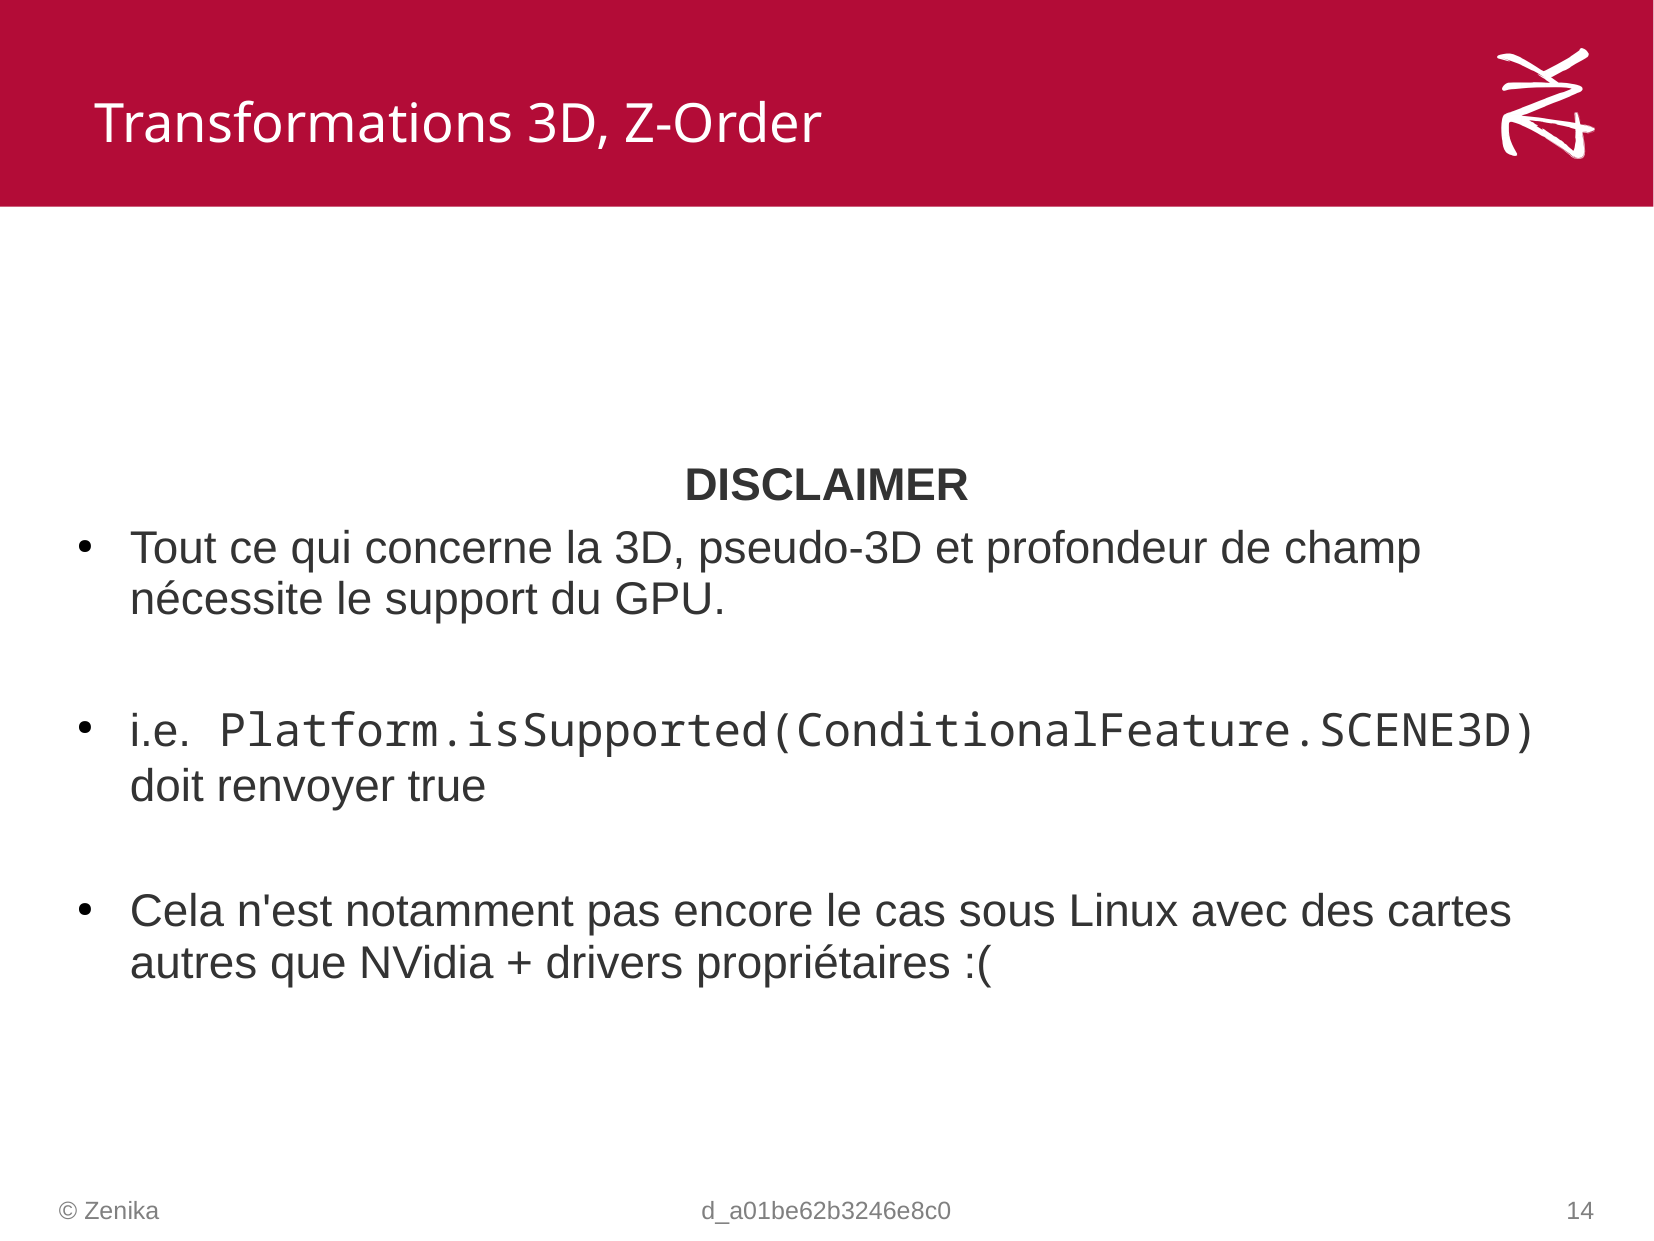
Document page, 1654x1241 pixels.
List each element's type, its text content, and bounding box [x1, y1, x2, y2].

list DISCLAIMER Tout ce qui concerne la 3D, pseudo-3D et profondeur de champ nécessite le support du GPU. i.e. Platform.isSupported(ConditionalFeature.SCENE3D) doit renvoyer true Cela n'est notamment pas encore le cas sous Linux avec des cartes autres que NVidia + drivers propriétaires :( [59, 265, 1595, 1182]
title Transformations 3D, Z-Order [59, 29, 1595, 178]
text_box [1003, 1151, 1595, 1223]
